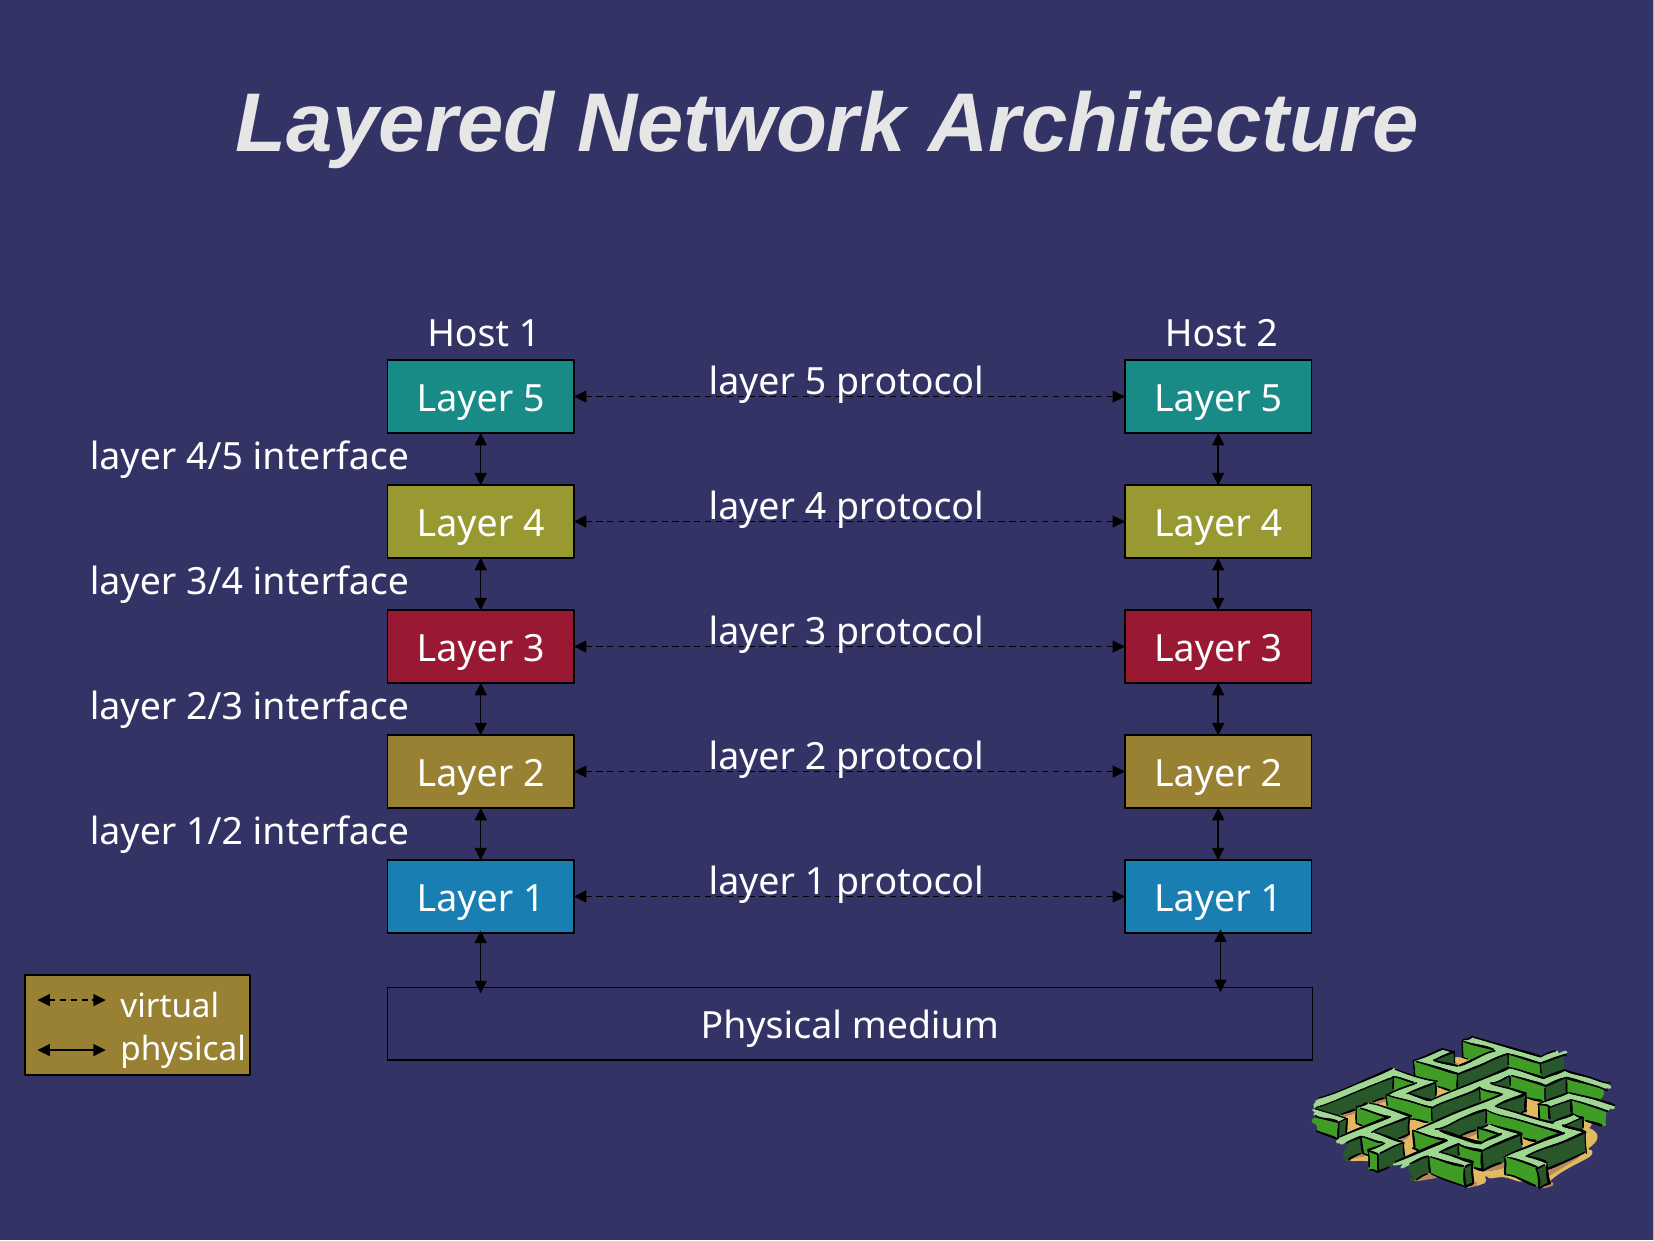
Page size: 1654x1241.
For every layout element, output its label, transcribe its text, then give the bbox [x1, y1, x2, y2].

text_box layer 2/3 interface [75, 672, 409, 733]
text_box Host 1 [412, 300, 550, 361]
text_box Layer 3 [1125, 610, 1312, 683]
text_box layer 4/5 interface [75, 422, 409, 483]
text_box Layer 2 [1125, 735, 1312, 808]
text_box Layer 1 [387, 860, 574, 933]
text_box virtual physical [105, 975, 253, 1071]
text_box layer 5 protocol [693, 347, 983, 408]
text_box layer 3 protocol [693, 597, 983, 658]
text_box [24, 975, 251, 1076]
text_box Layer 4 [387, 485, 574, 558]
text_box layer 2 protocol [693, 722, 983, 783]
text_box Physical medium [387, 987, 1313, 1061]
title Layered Network Architecture [121, 19, 1534, 227]
text_box Host 2 [1149, 300, 1288, 361]
text_box layer 4 protocol [693, 472, 983, 533]
text_box Layer 2 [387, 735, 574, 808]
text_box Layer 5 [387, 360, 574, 433]
text_box layer 1/2 interface [75, 797, 409, 858]
text_box Layer 4 [1125, 485, 1312, 558]
text_box Layer 1 [1125, 860, 1312, 933]
text_box layer 3/4 interface [75, 547, 409, 608]
text_box Layer 3 [387, 610, 574, 683]
text_box layer 1 protocol [693, 847, 983, 908]
text_box Layer 5 [1125, 360, 1312, 433]
